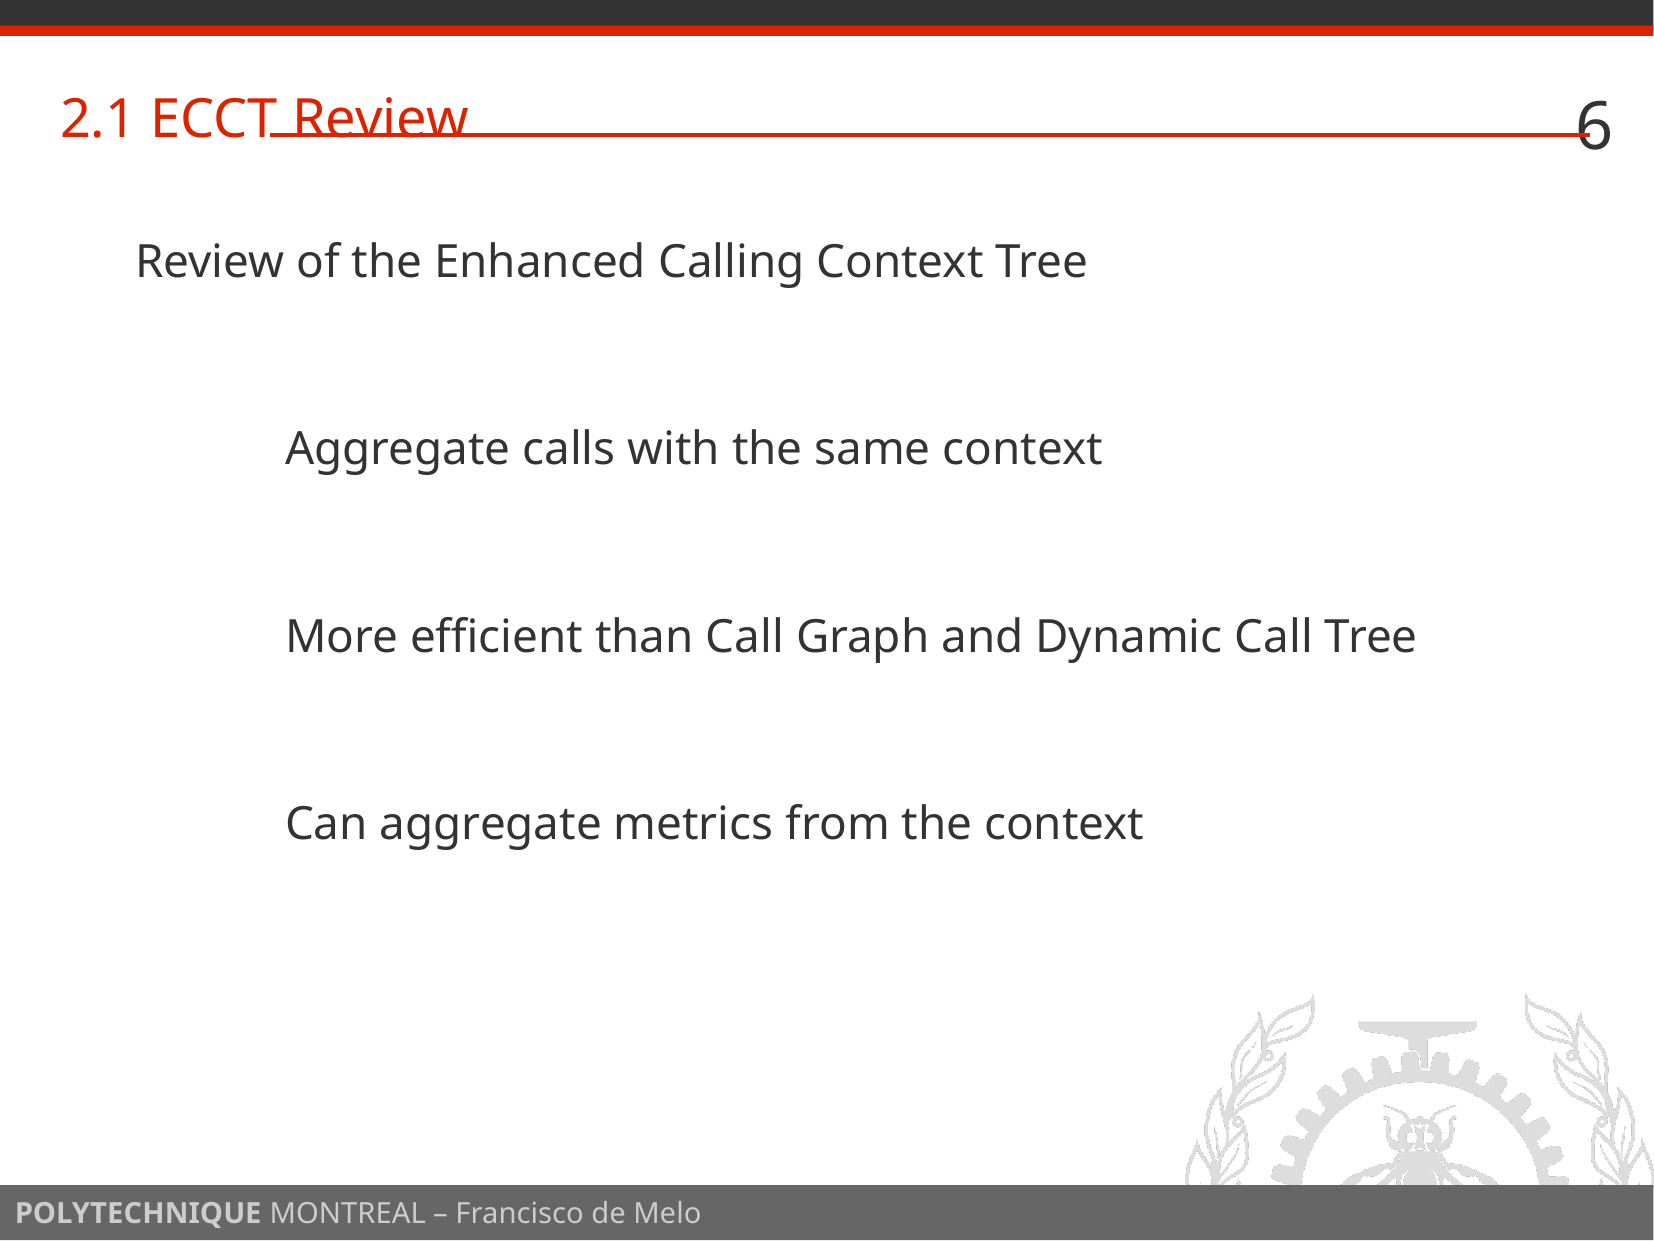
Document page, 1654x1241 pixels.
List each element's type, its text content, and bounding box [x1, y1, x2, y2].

text_box 2.1 ECCT Review [60, 15, 1456, 181]
picture [1185, 968, 1654, 1185]
text_box Review of the Enhanced Calling Context Tree Aggregate calls with the same context More efficient than Call Graph and Dynamic Call Tree Can aggregate metrics from the context [135, 260, 1531, 790]
text_box 6 [1575, 30, 1654, 173]
text_box POLYTECHNIQUE MONTREAL – Francisco de Melo [0, 1185, 1654, 1241]
text_box [0, 0, 1654, 36]
